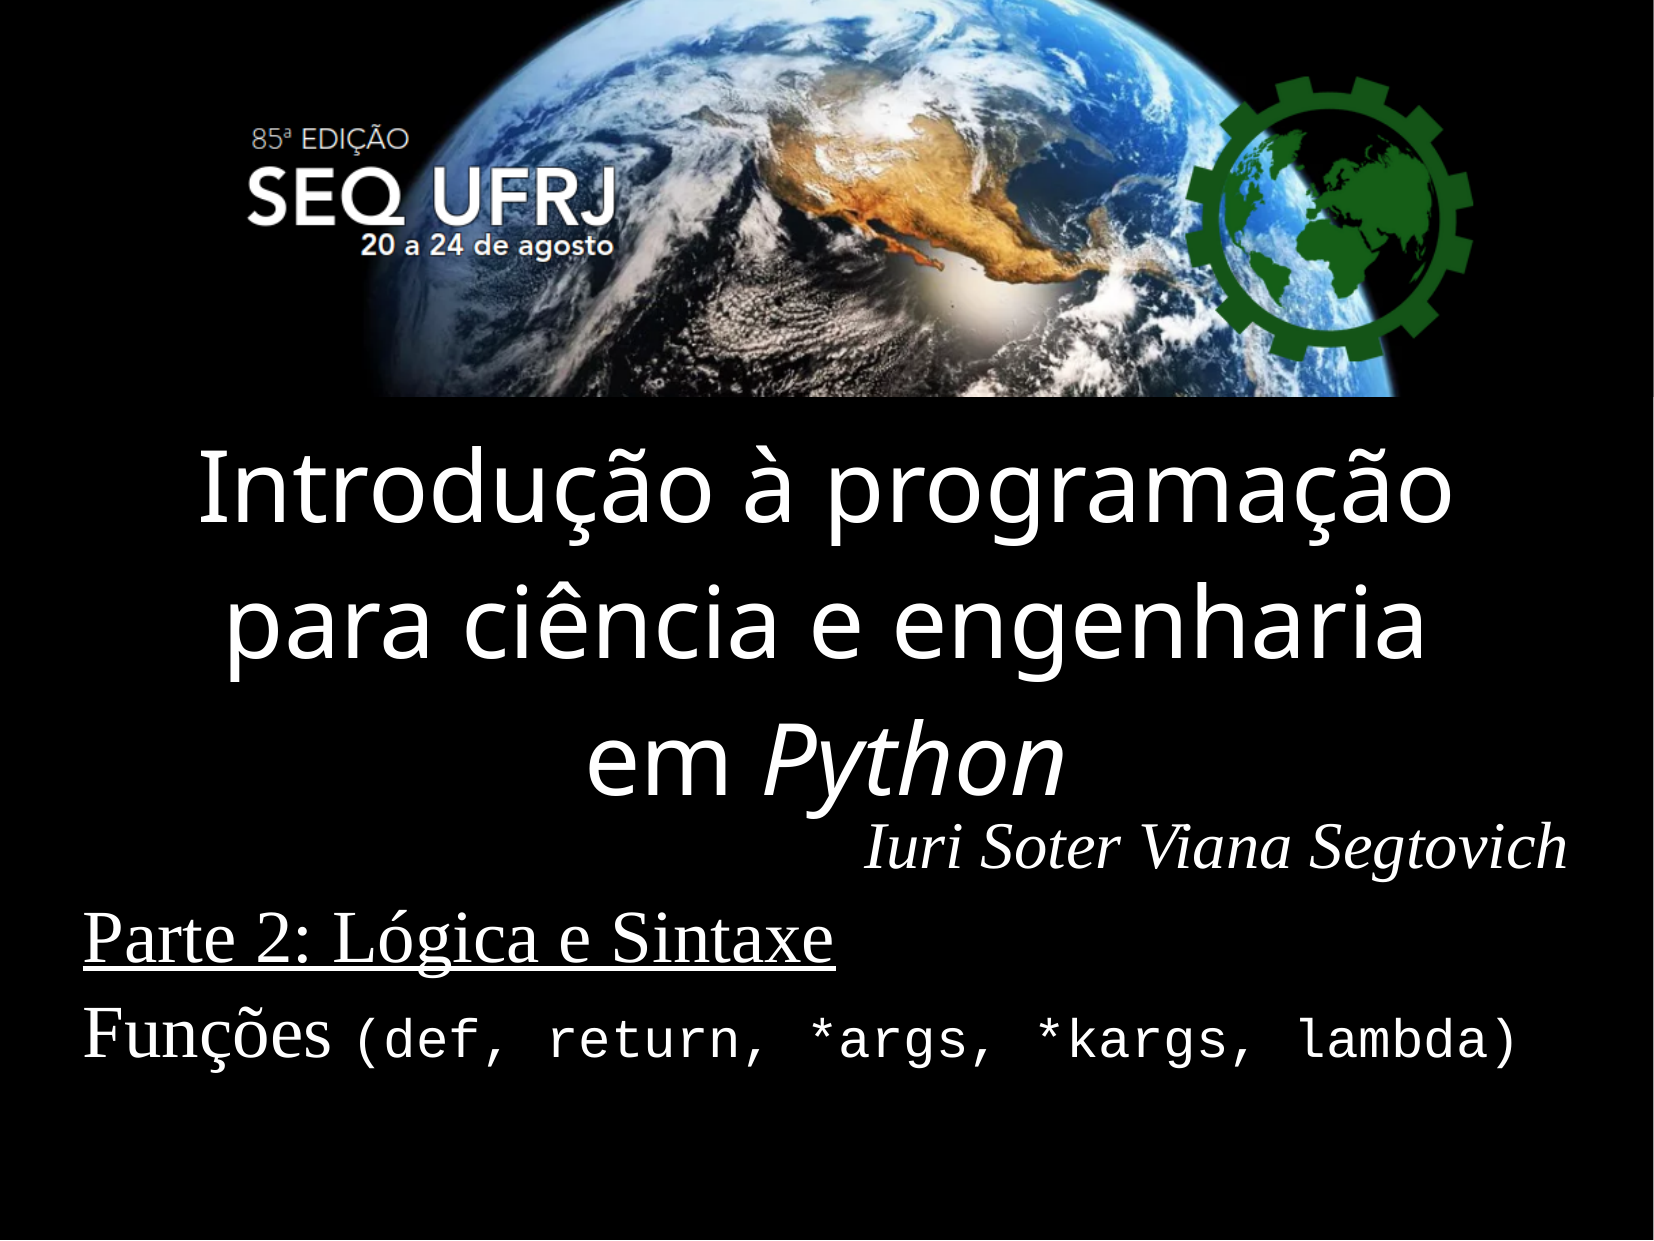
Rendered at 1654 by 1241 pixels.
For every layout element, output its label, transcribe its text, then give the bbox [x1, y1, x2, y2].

title Introdução à programação para ciência e engenharia em Python [82, 445, 1571, 795]
picture [0, 0, 1654, 397]
list Iuri Soter Viana Segtovich Parte 2: Lógica e Sintaxe Funções (def, return, *args, *kargs, lambda) [82, 809, 1571, 1241]
